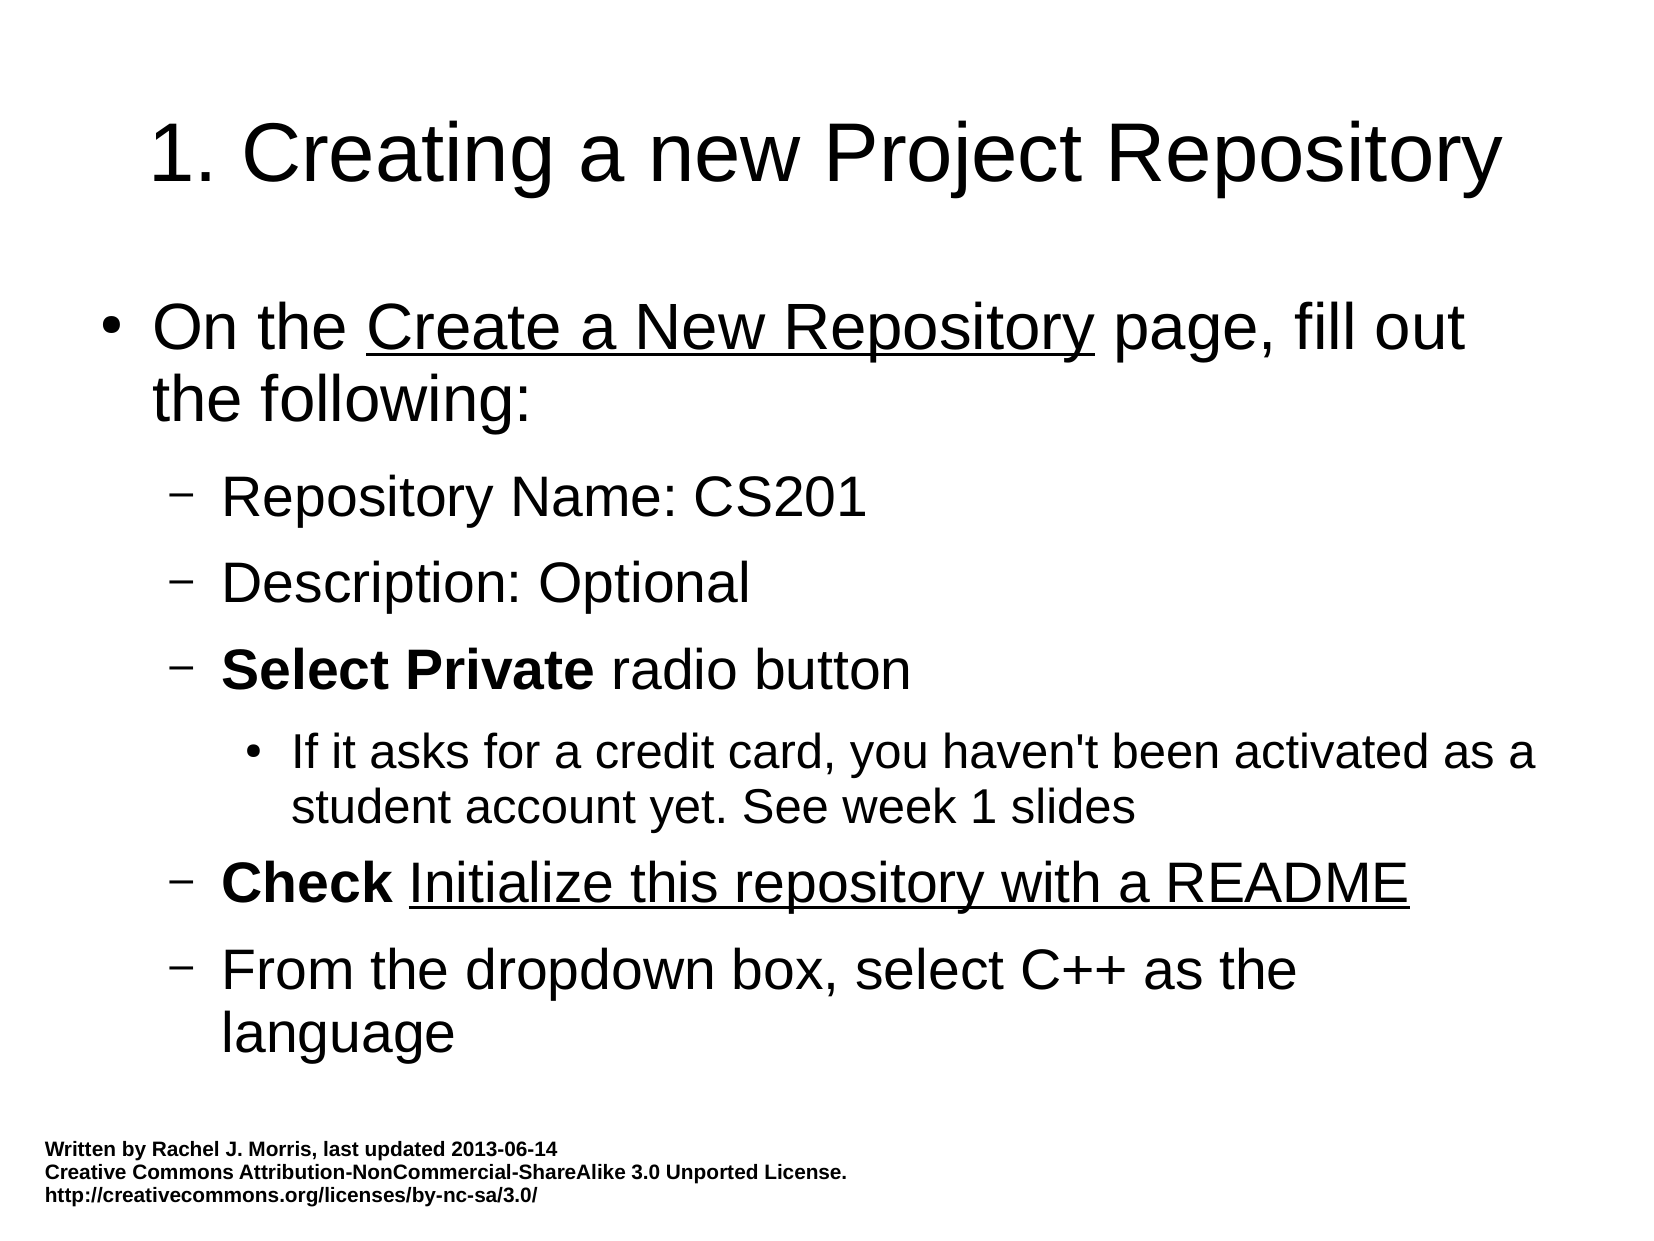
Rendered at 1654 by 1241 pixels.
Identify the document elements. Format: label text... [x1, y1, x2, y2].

title 1. Creating a new Project Repository [82, 49, 1571, 257]
list On the Create a New Repository page, fill out the following: Repository Name: CS201 Description: Optional Select Private radio button If it asks for a credit card, you haven't been activated as a student account yet. See week 1 slides Check Initialize this repository with a README From the dropdown box, select C++ as the language [82, 290, 1538, 1066]
